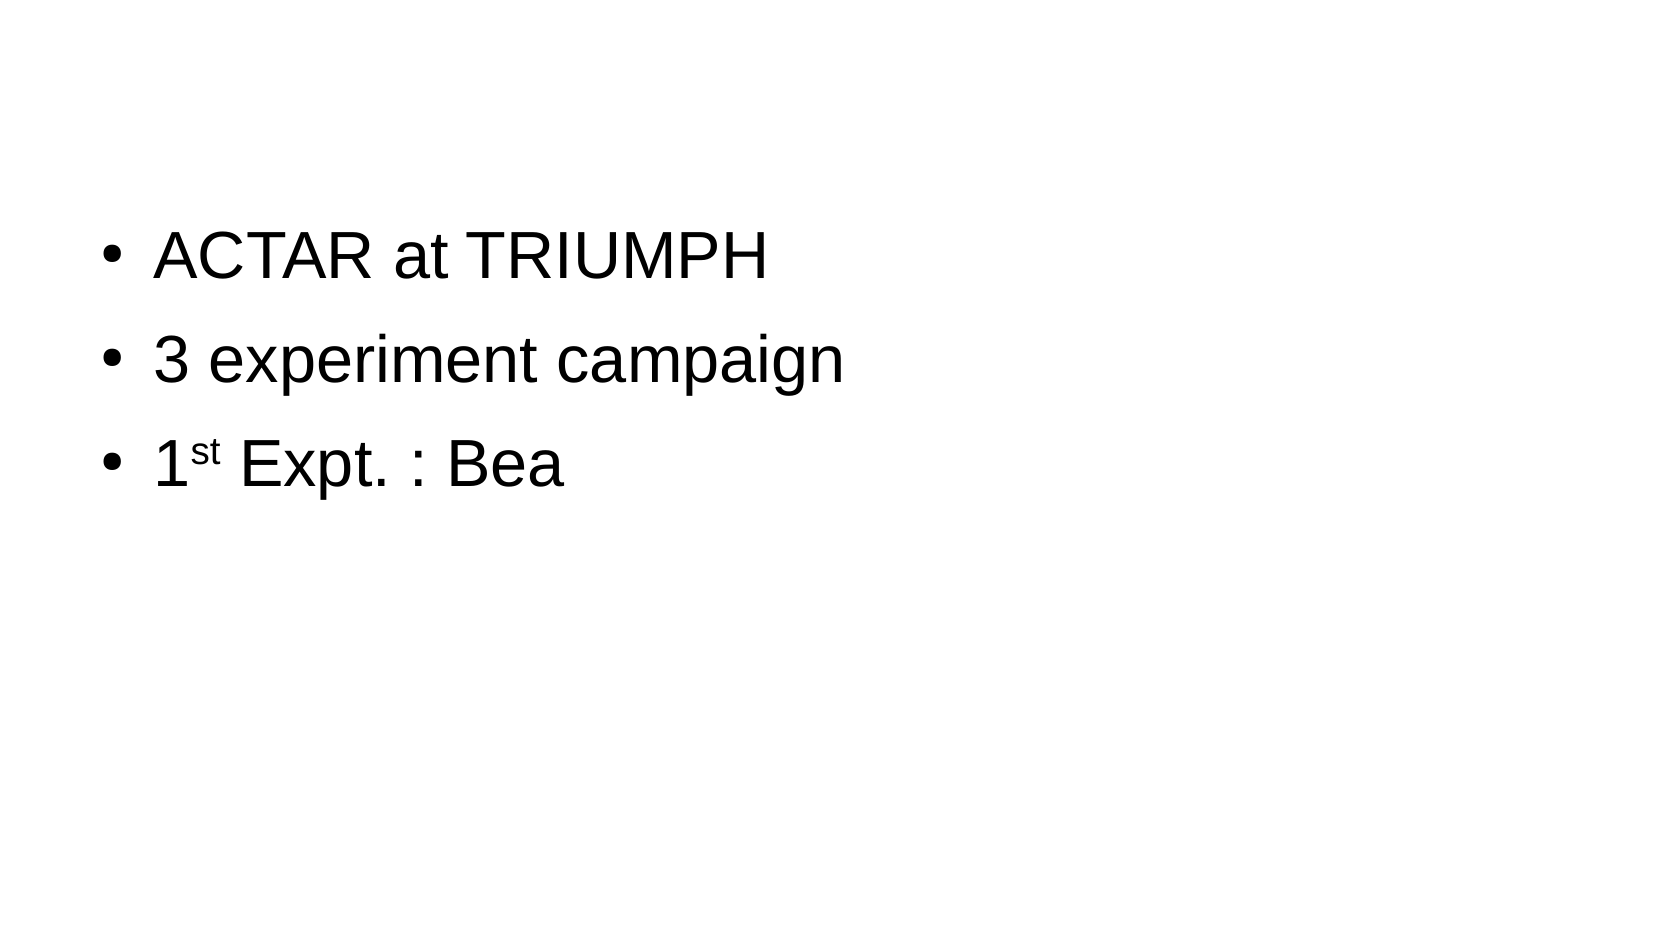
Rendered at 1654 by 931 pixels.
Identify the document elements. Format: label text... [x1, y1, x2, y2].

list ACTAR at TRIUMPH 3 experiment campaign 1st Expt. : Bea [82, 217, 1571, 758]
